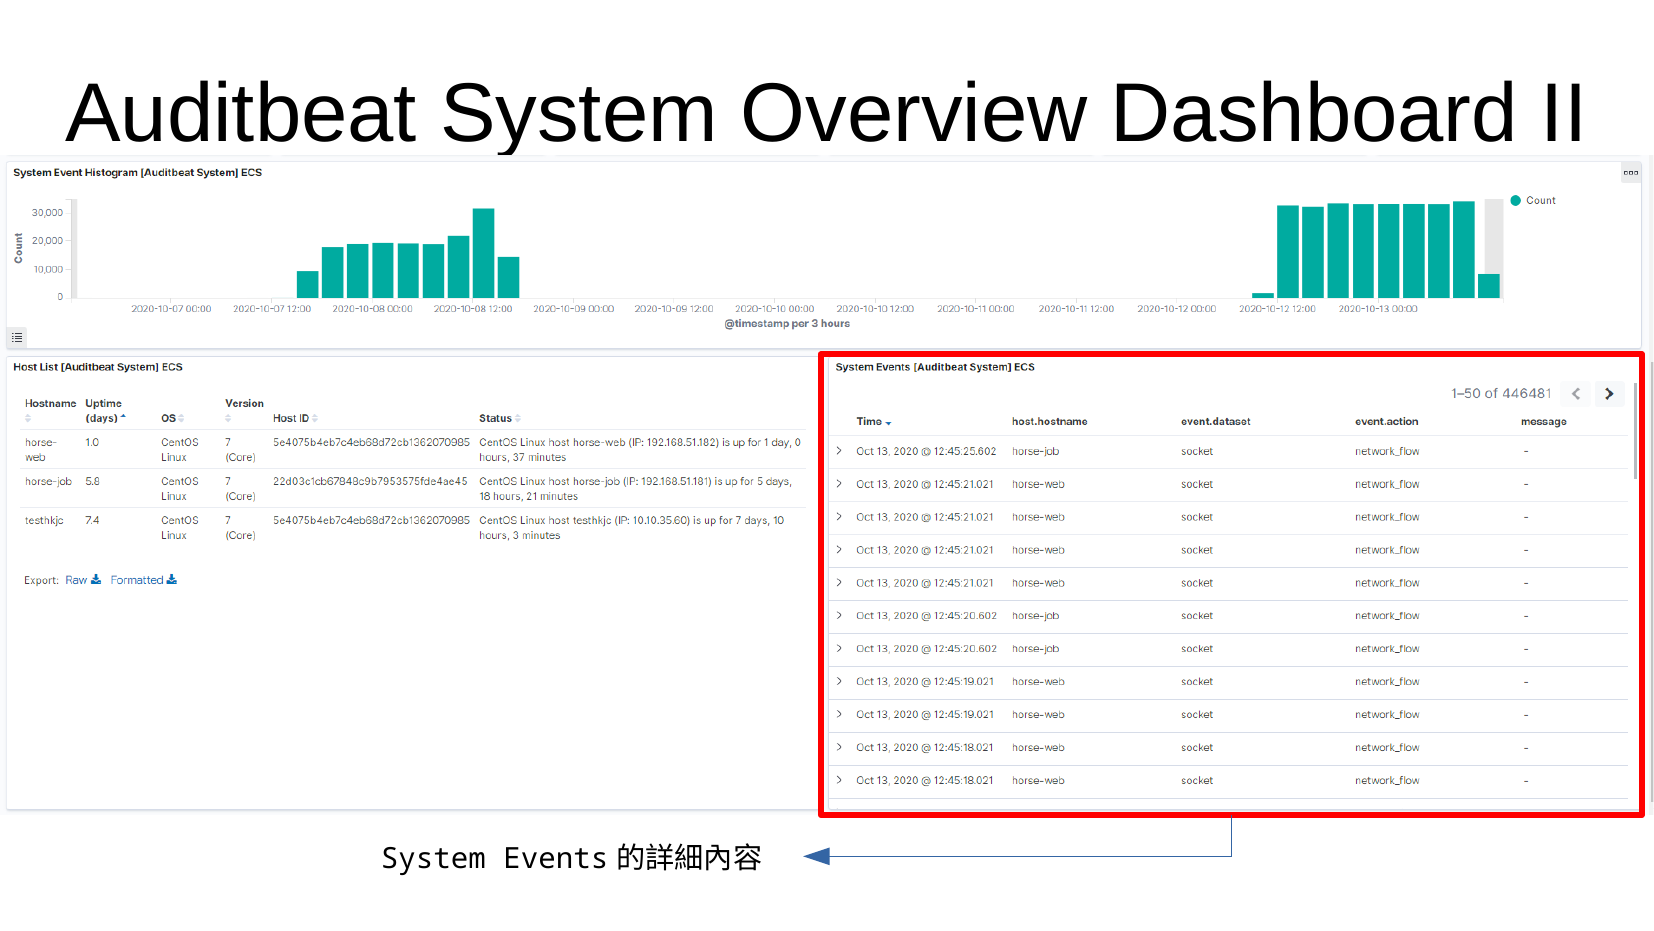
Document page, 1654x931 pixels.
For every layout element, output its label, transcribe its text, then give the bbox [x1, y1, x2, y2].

text_box System Events的詳細內容 [366, 826, 804, 886]
picture [0, 155, 1654, 815]
picture [824, 357, 1639, 812]
text_box Auditbeat System Overview Dashboard II [47, 59, 1607, 155]
